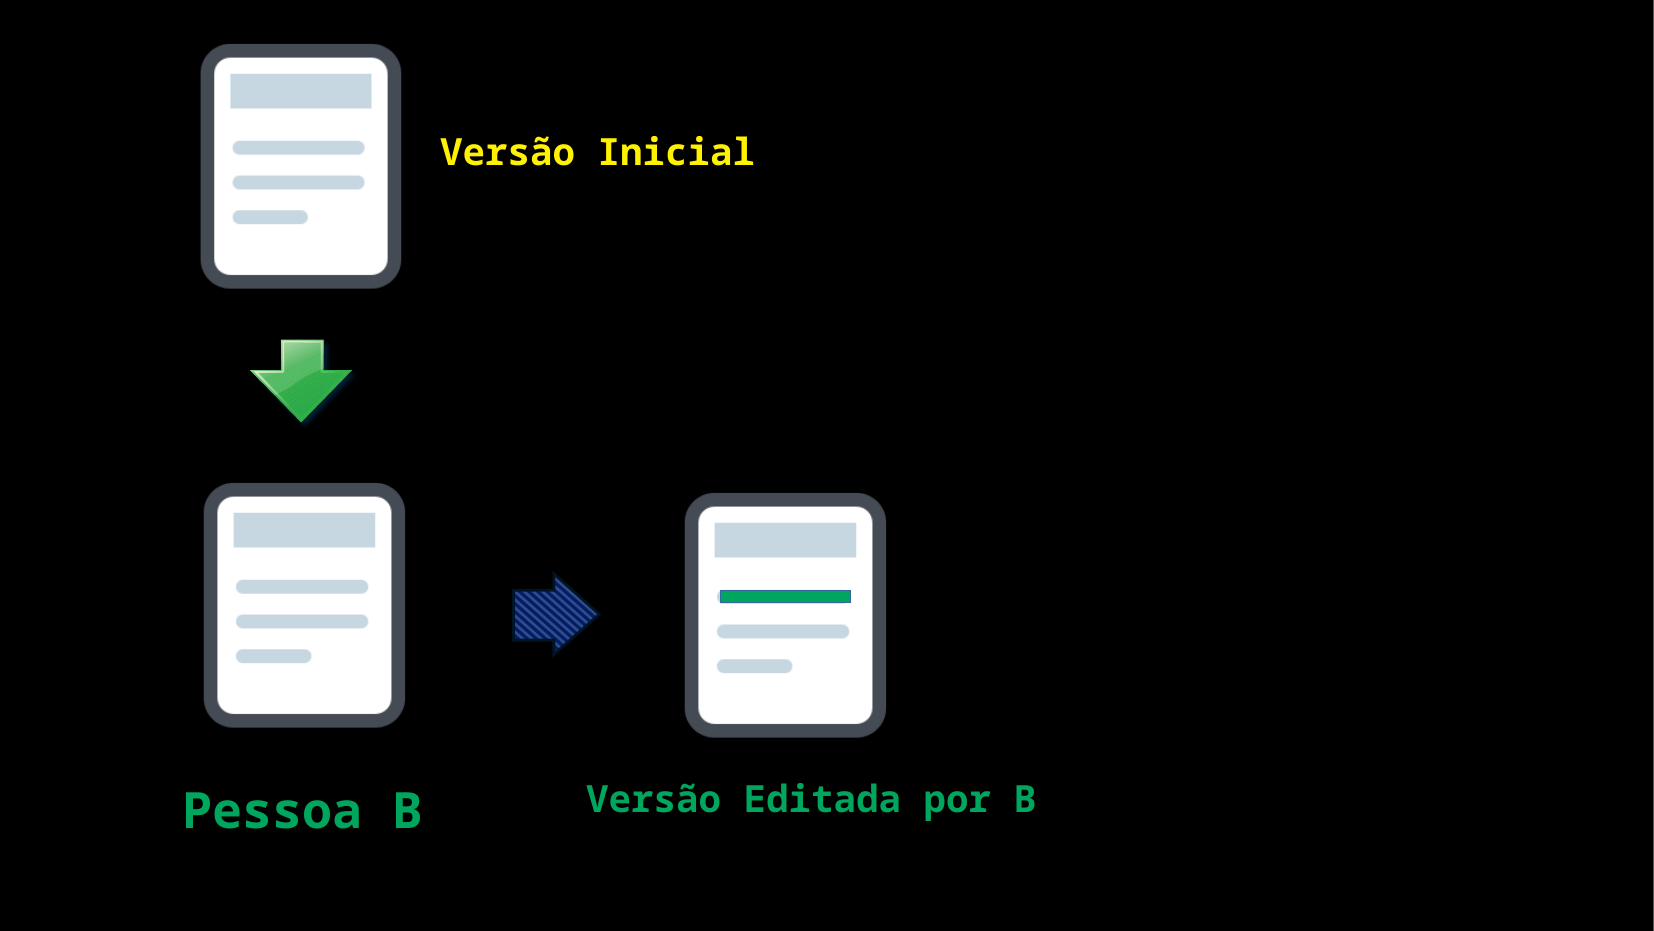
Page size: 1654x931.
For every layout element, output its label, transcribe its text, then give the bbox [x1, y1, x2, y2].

text_box Versão Inicial [425, 118, 770, 181]
picture [0, 0, 1654, 931]
text_box [720, 590, 851, 603]
text_box Versão Editada por B [571, 764, 1052, 827]
text_box Pessoa B [167, 767, 438, 846]
